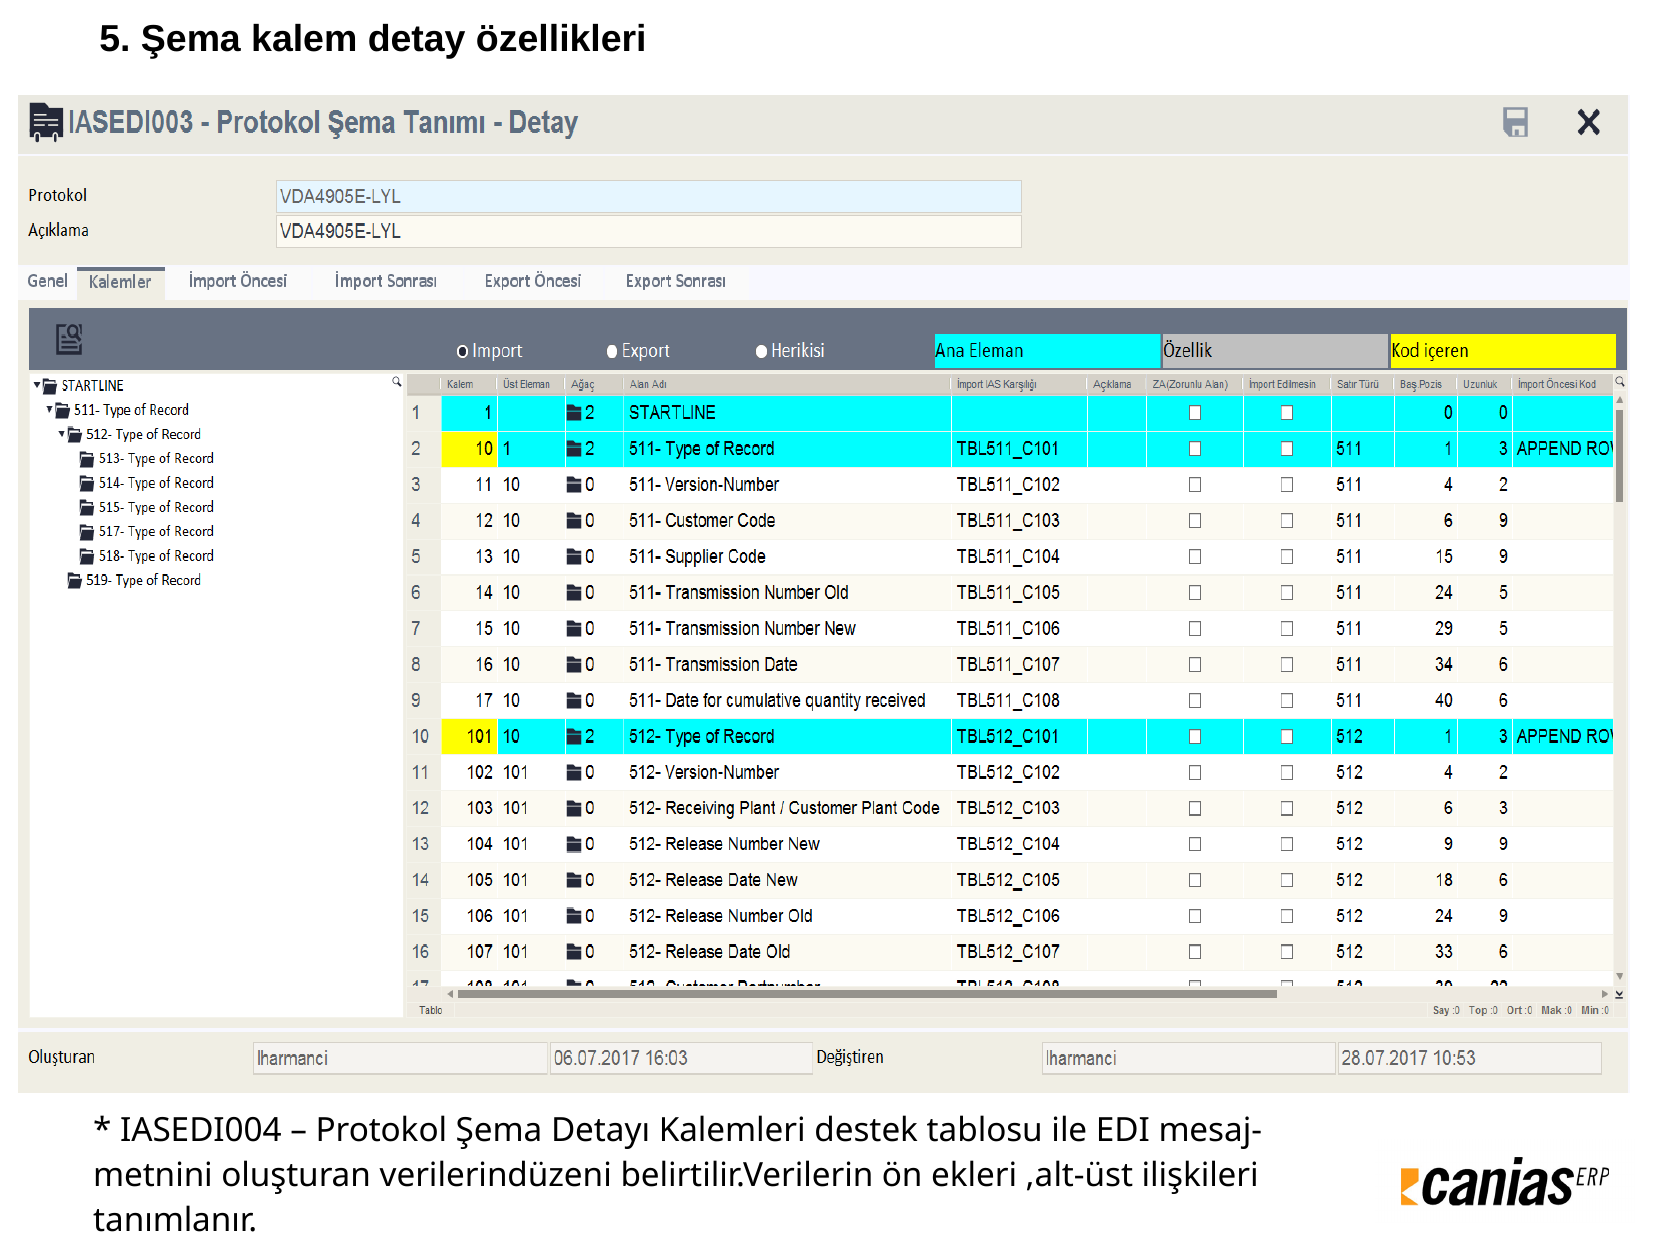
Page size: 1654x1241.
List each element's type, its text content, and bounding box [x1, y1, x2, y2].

picture [1375, 1139, 1635, 1223]
text_box 5. Şema kalem detay özellikleri [10, 6, 1624, 65]
picture [18, 95, 1630, 1093]
text_box * IASEDI004 – Protokol Şema Detayı Kalemleri destek tablosu ile EDI mesaj-metnini oluşturan verilerindüzeni belirtilir.Verilerin ön ekleri ,alt-üst ilişkileri tanımlanır. *Verileri oluşturacak olan veya verilerin yazılacağı canias_tablo_alanı belirtilebilir. [78, 1098, 1371, 1228]
